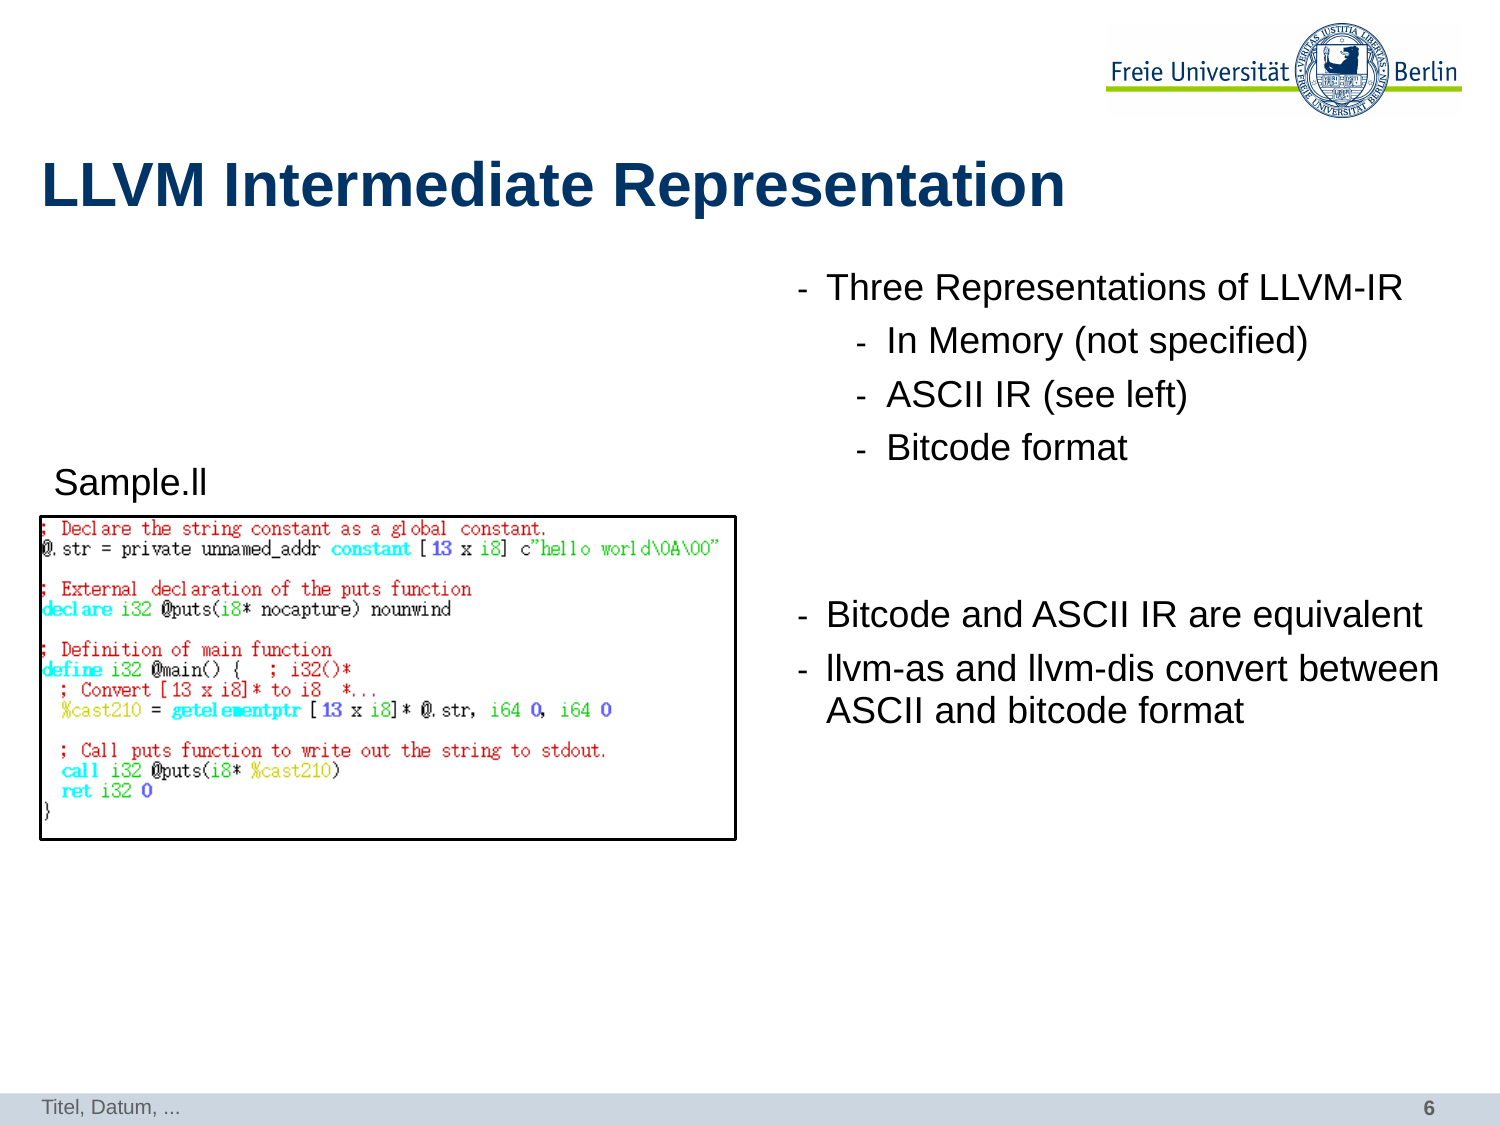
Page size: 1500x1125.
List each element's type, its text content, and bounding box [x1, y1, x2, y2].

title LLVM Intermediate Representation [41, 148, 1460, 222]
list Three Representations of LLVM-IR In Memory (not specified) ASCII IR (see left) Bitcode format Bitcode and ASCII IR are equivalent llvm-as and llvm-dis convert between ASCII and bitcode format [767, 265, 1460, 1064]
text_box Sample.ll [53, 461, 228, 506]
picture [41, 518, 734, 838]
picture [1106, 23, 1462, 118]
